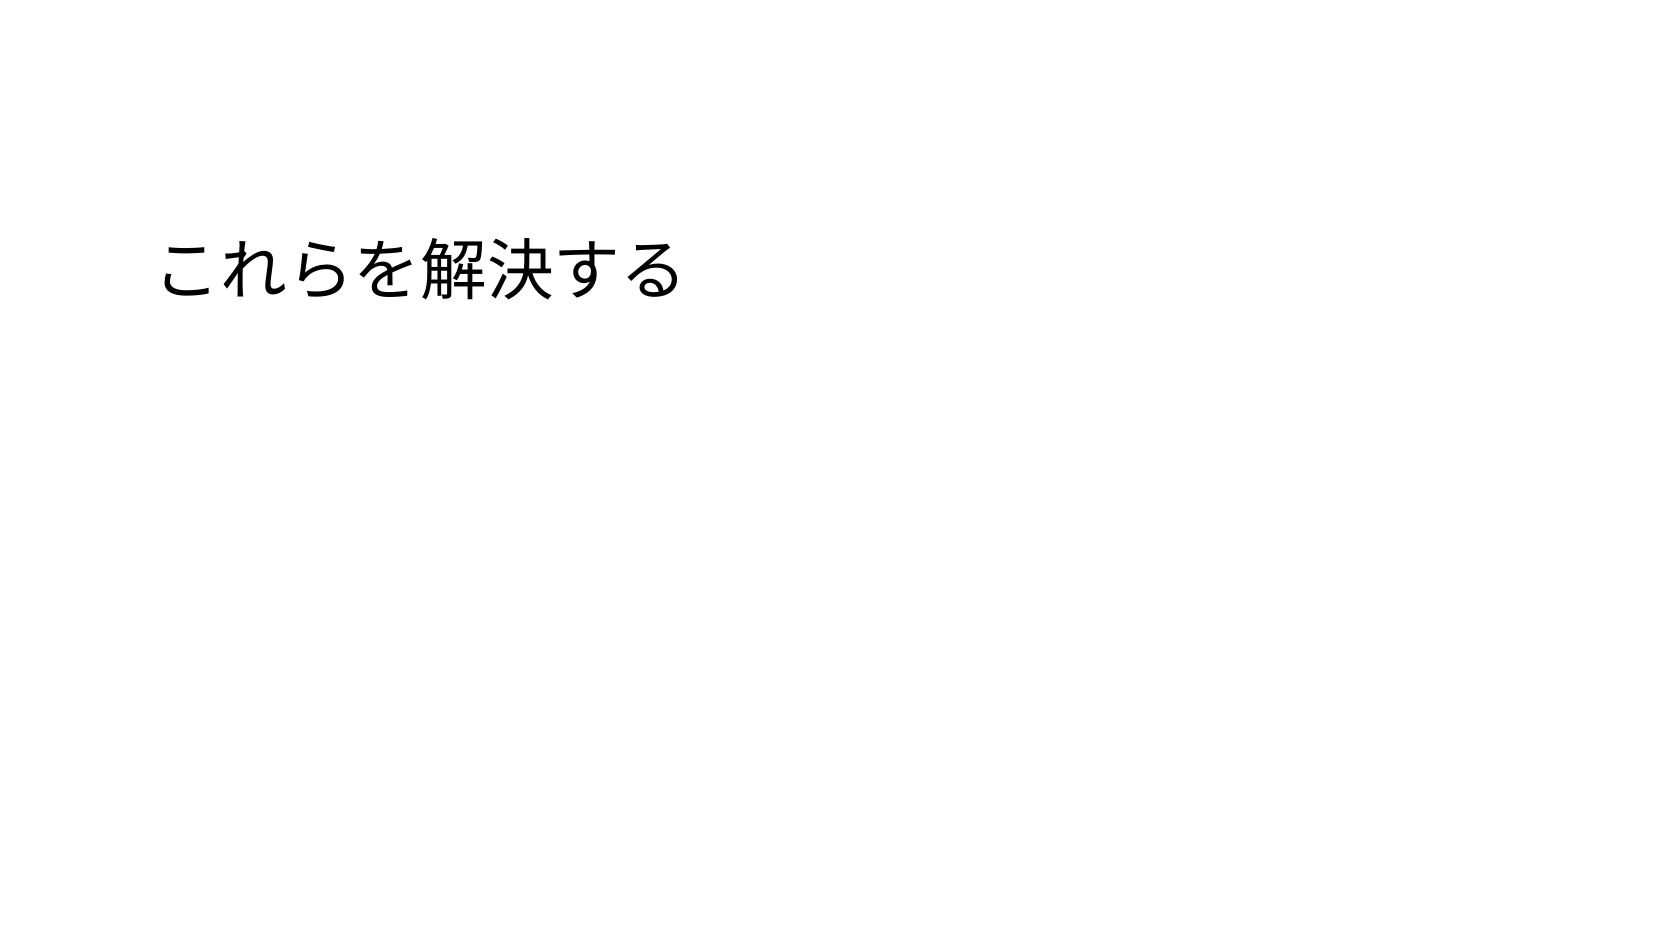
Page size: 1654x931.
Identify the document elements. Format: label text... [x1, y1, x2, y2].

list これらを解決する [82, 217, 1571, 758]
